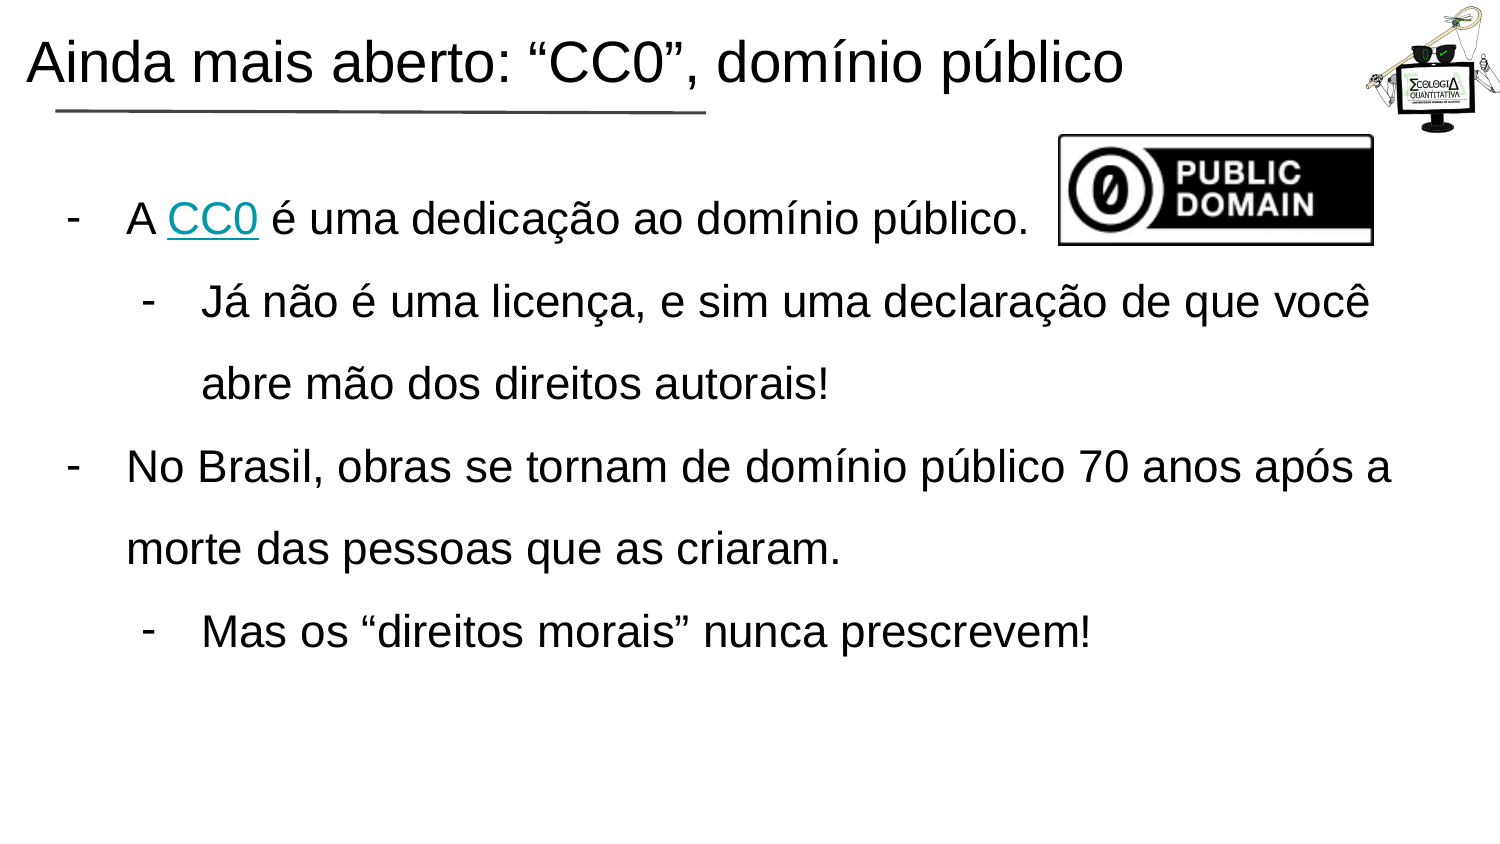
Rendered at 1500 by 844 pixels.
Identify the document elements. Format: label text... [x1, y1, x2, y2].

text_box Ainda mais aberto: “CC0”, domínio público [11, 9, 1210, 117]
text_box A CC0 é uma dedicação ao domínio público. Já não é uma licença, e sim uma declaração de que você abre mão dos direitos autorais! No Brasil, obras se tornam de domínio público 70 anos após a morte das pessoas que as criaram. Mas os “direitos morais” nunca prescrevem! [36, 146, 1412, 828]
picture [1058, 3, 1500, 246]
